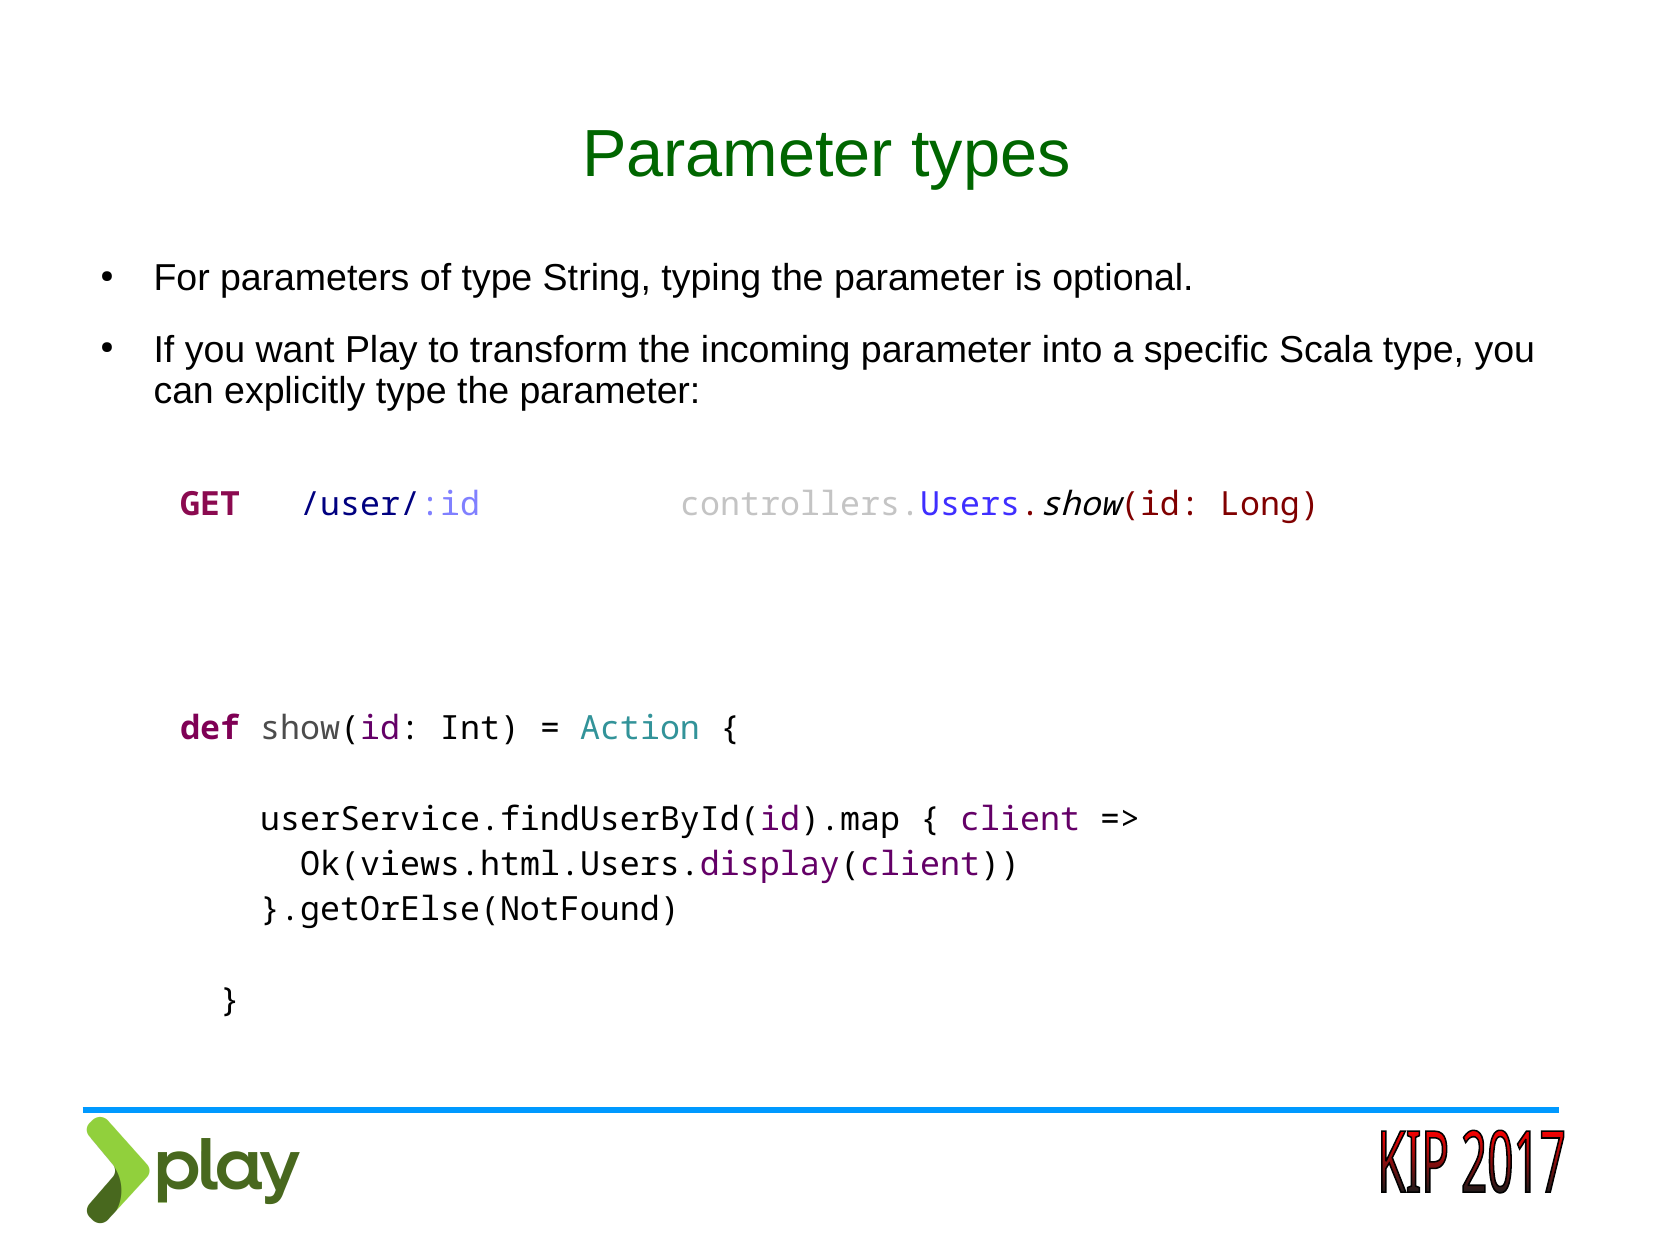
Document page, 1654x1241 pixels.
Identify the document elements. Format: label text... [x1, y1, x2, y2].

title Parameter types [82, 49, 1571, 257]
text_box def show(id: Int) = Action { userService.findUserById(id).map { client => Ok(views.html.Users.display(client)) }.getOrElse(NotFound) } [165, 696, 1335, 1010]
picture [73, 1111, 308, 1229]
text_box GET /user/:id controllers.Users.show(id: Long) [165, 472, 1489, 571]
list For parameters of type String, typing the parameter is optional. If you want Play to transform the incoming parameter into a specific Scala type, you can explicitly type the parameter: [82, 256, 1538, 1010]
